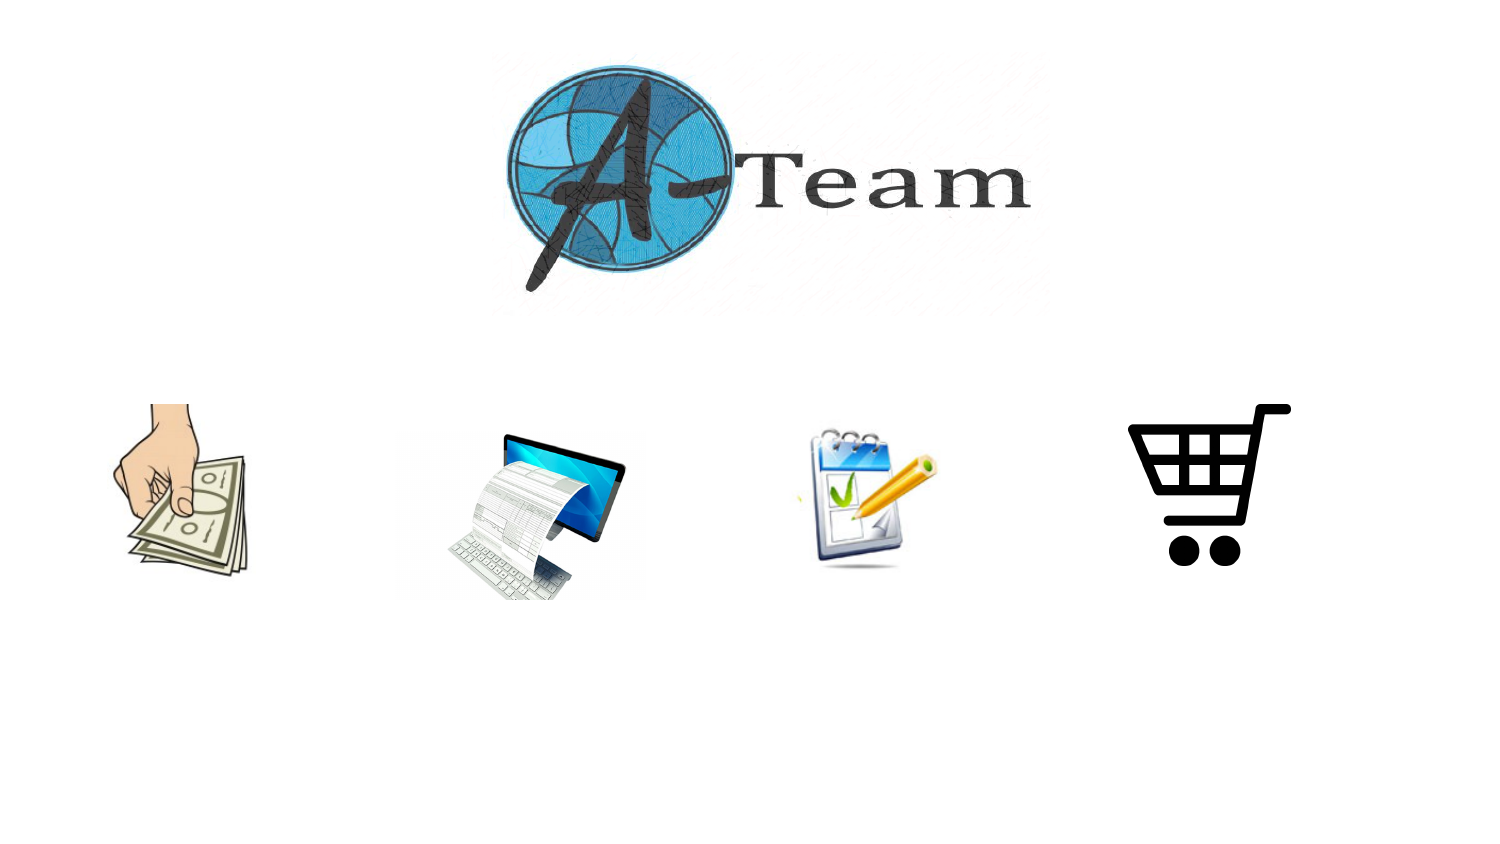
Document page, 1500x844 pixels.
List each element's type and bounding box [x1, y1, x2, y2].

picture [395, 431, 646, 601]
picture [107, 404, 256, 582]
picture [1128, 404, 1291, 567]
picture [780, 419, 959, 576]
picture [492, 52, 1051, 316]
